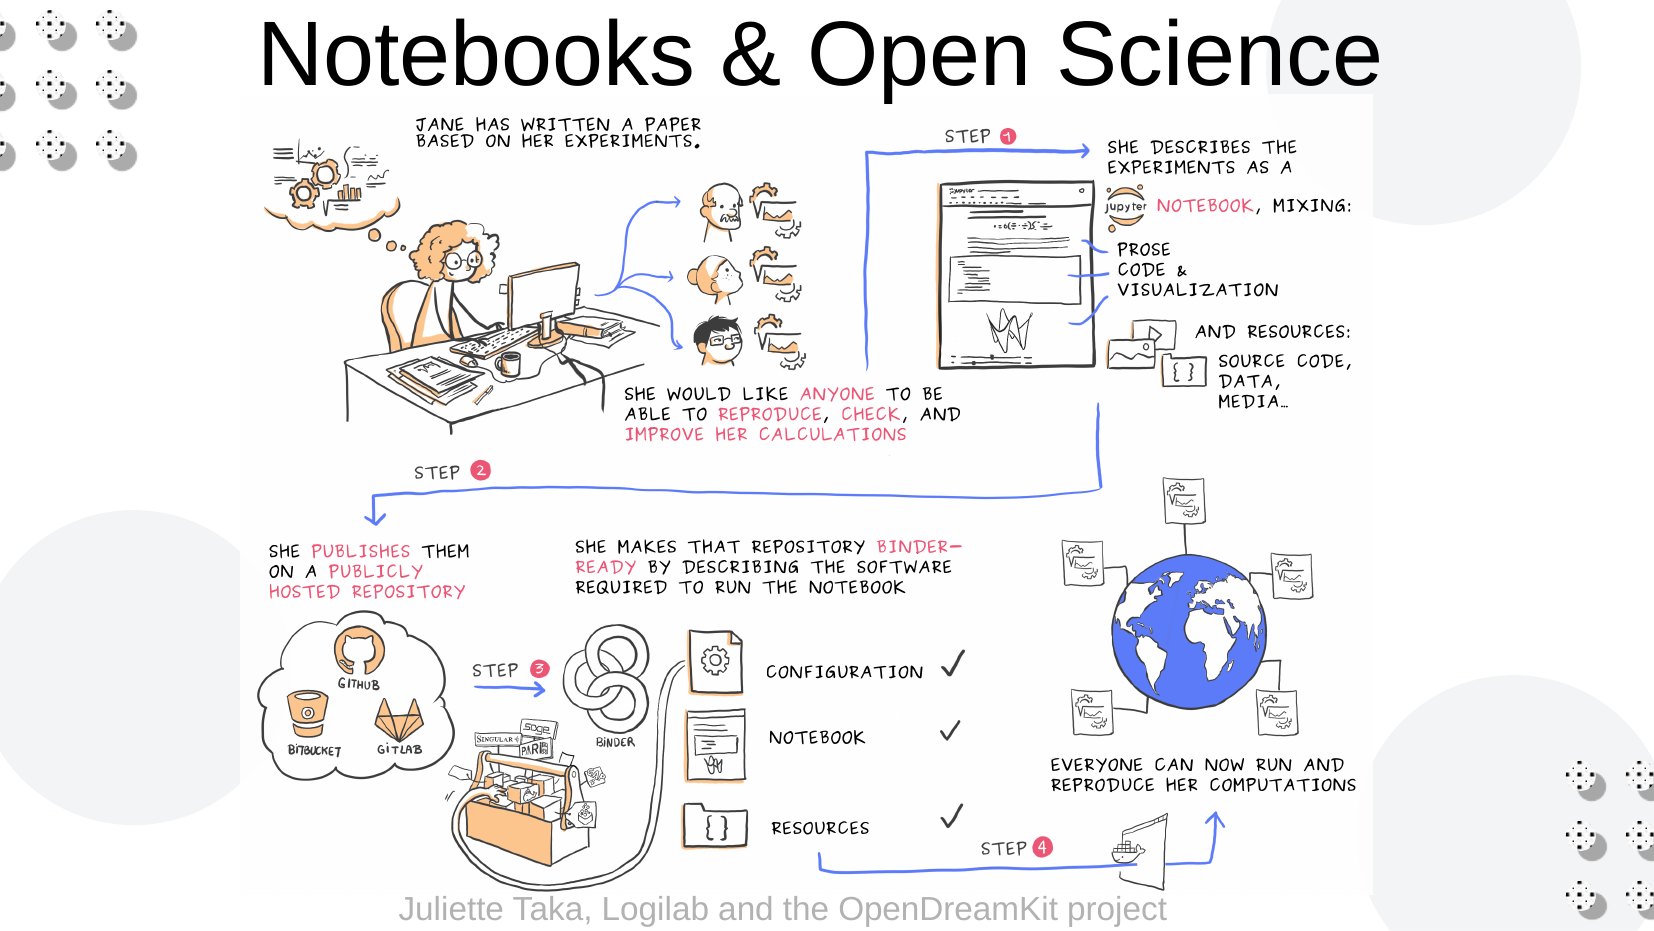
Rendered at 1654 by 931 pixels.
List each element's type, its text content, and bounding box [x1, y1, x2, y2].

picture [1565, 880, 1596, 911]
picture [1625, 760, 1654, 791]
picture [0, 73, 6, 98]
picture [35, 130, 67, 161]
picture [240, 132, 1373, 895]
picture [1625, 820, 1654, 851]
picture [0, 133, 7, 158]
picture [1565, 820, 1596, 851]
picture [95, 132, 127, 161]
title Notebooks & Open Science [76, 0, 1565, 132]
text_box Juliette Taka, Logilab and the OpenDreamKit project [383, 882, 1300, 931]
picture [35, 10, 66, 41]
picture [1625, 880, 1654, 911]
picture [0, 13, 6, 38]
picture [35, 70, 66, 101]
picture [1565, 760, 1596, 791]
